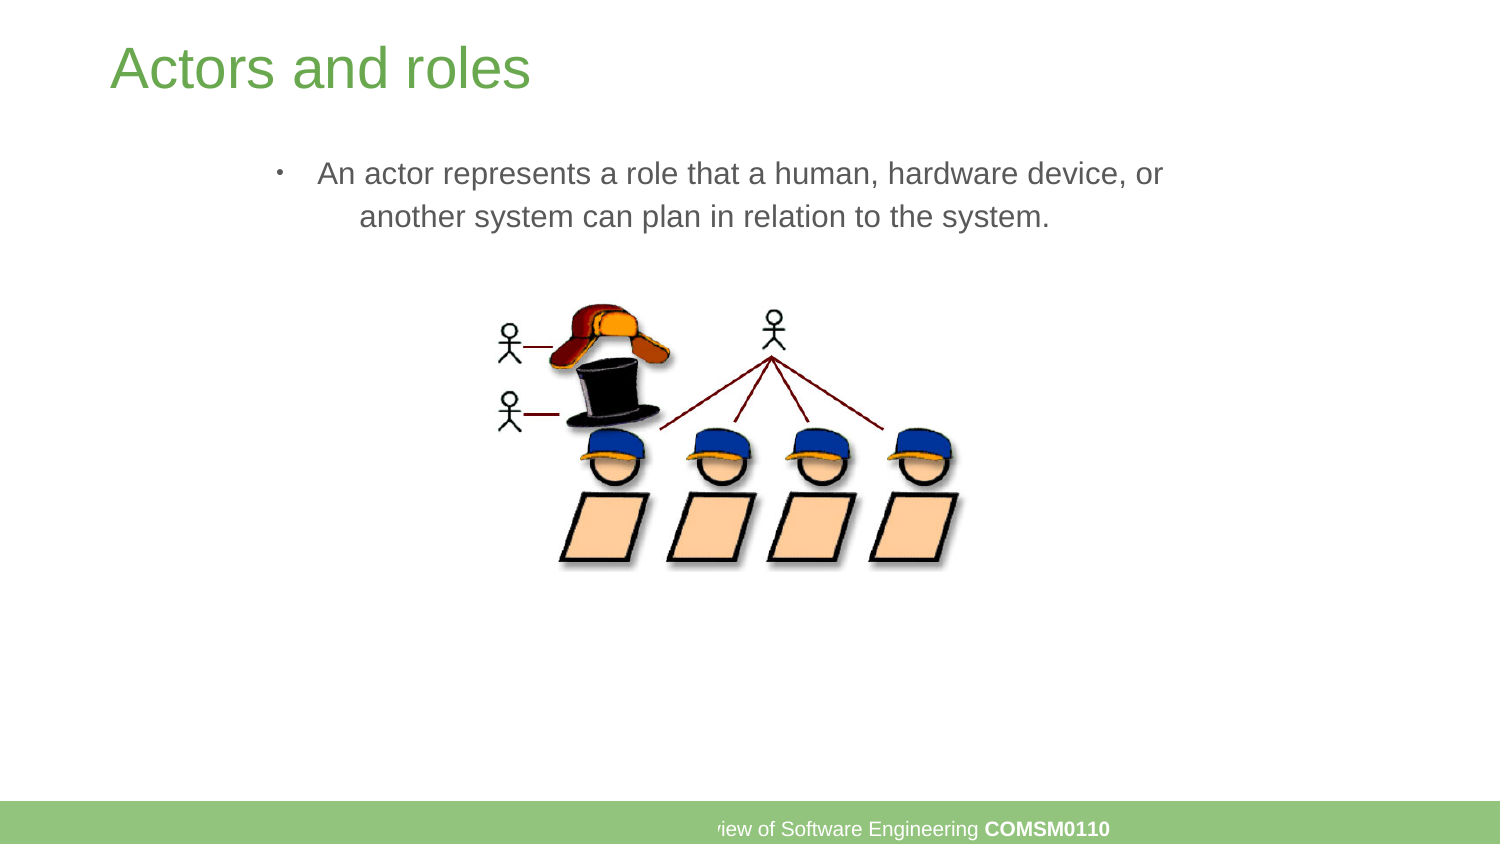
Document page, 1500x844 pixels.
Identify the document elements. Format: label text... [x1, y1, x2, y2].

title Actors and roles [99, 24, 1338, 94]
picture [486, 300, 971, 572]
list An actor represents a role that a human, hardware device, or another system can plan in relation to the system. [262, 140, 1216, 732]
